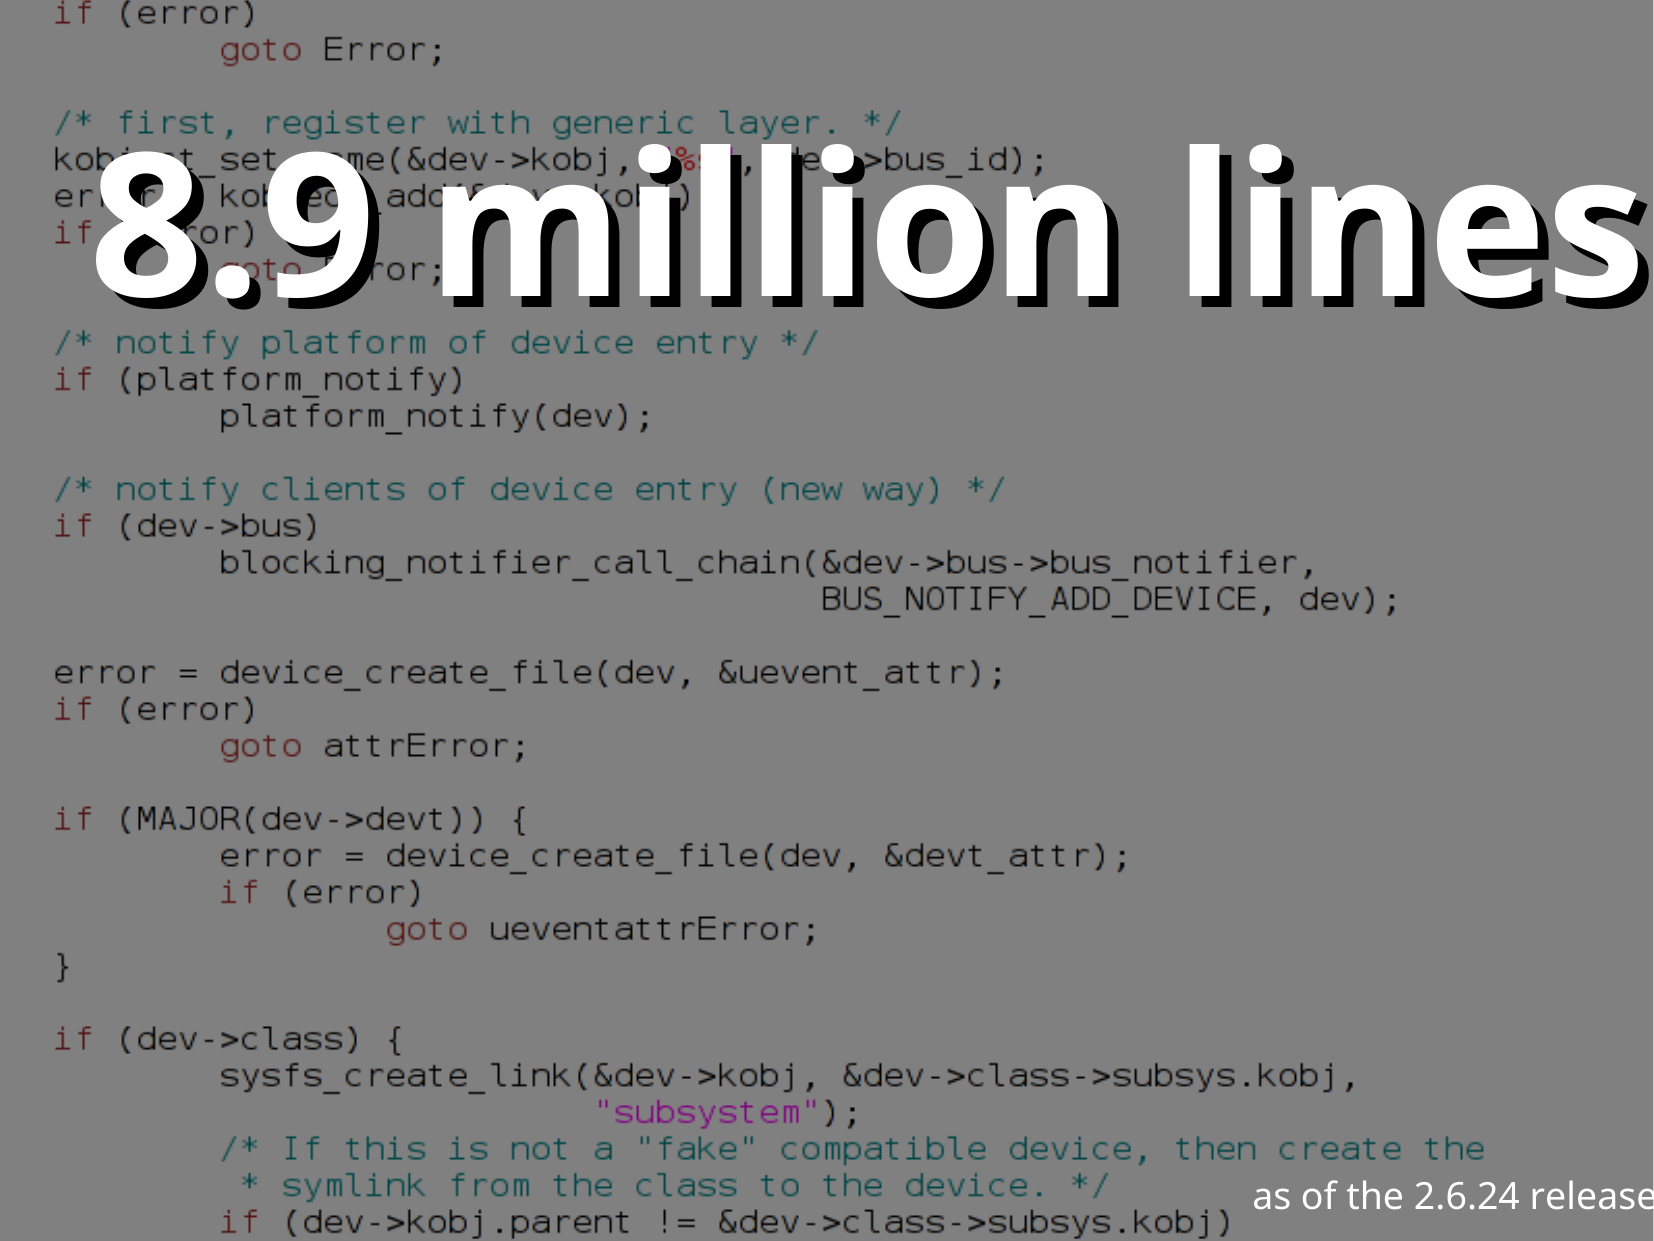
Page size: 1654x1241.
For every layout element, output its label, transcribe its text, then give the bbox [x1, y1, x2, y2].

picture [1646, 1200, 1654, 1206]
text_box as of the 2.6.24 release [1237, 1162, 1646, 1223]
picture [0, 0, 1654, 1241]
text_box 8.9 million lines [75, 75, 1607, 330]
